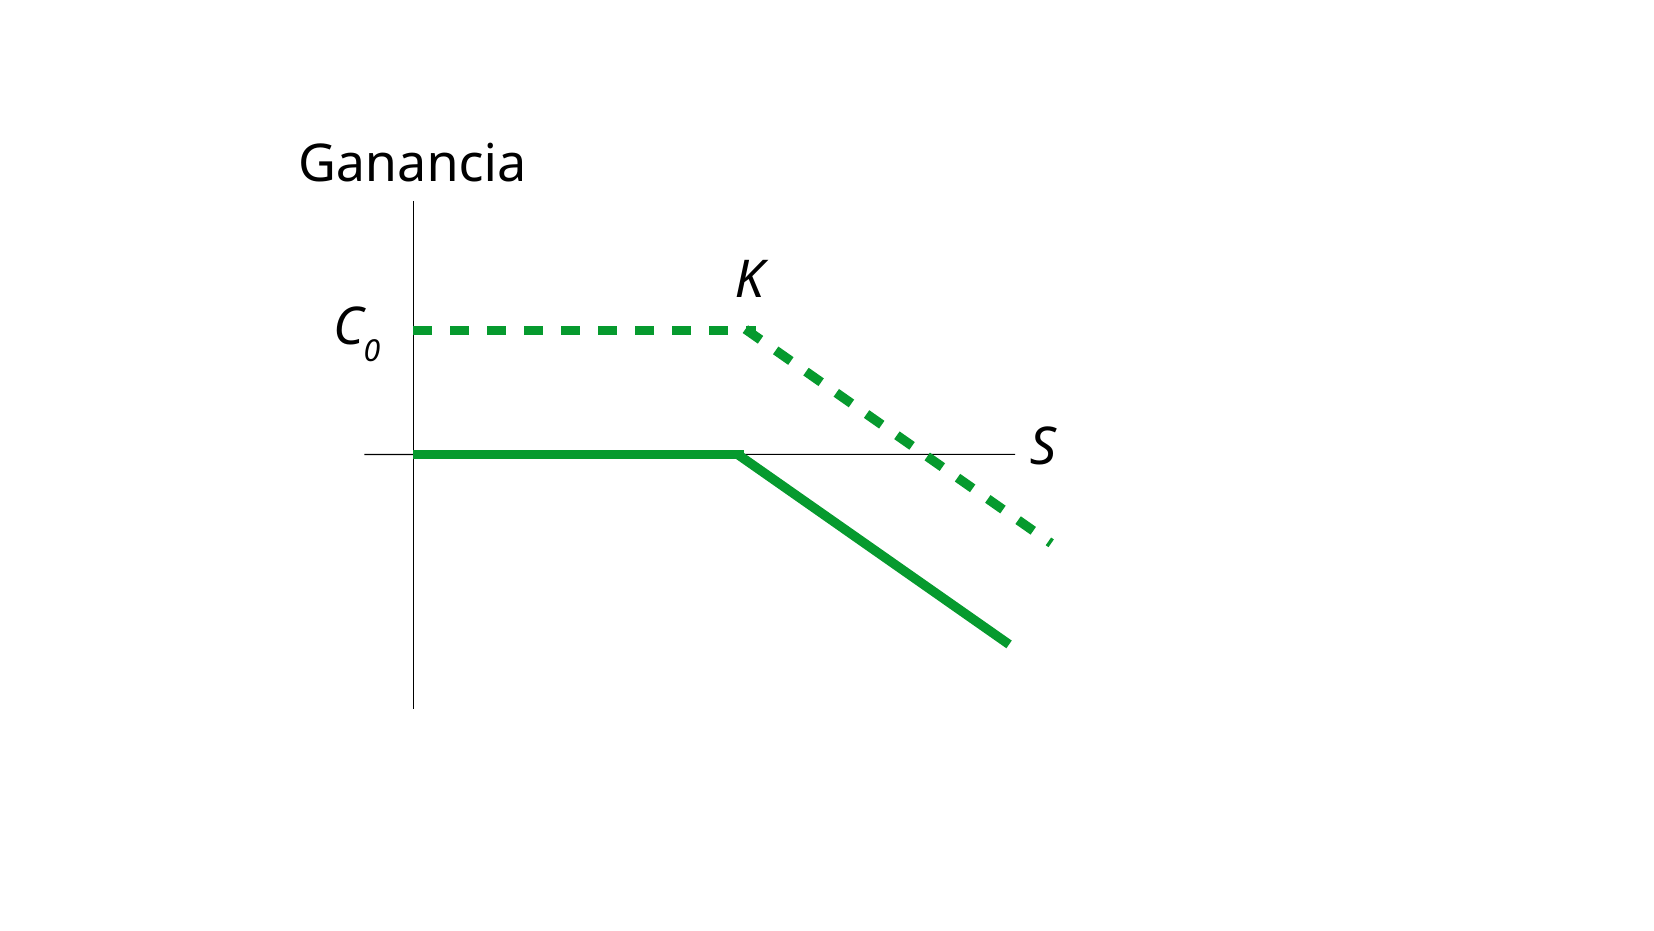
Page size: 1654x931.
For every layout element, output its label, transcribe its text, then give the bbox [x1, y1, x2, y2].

text_box Ganancia [283, 118, 544, 240]
text_box S [1015, 401, 1075, 555]
text_box C0 [318, 281, 414, 455]
text_box K [719, 234, 780, 330]
